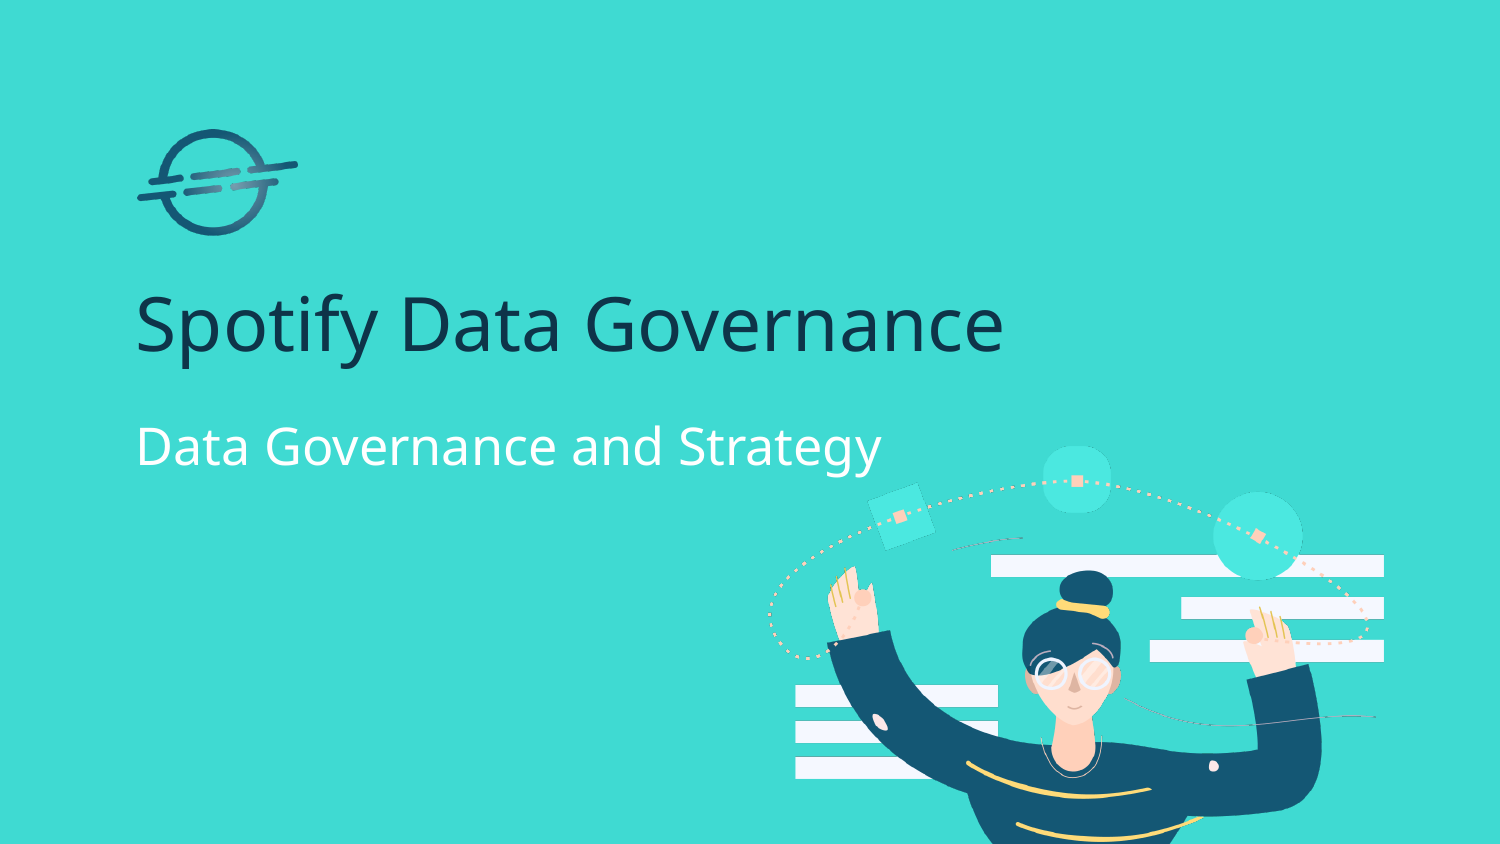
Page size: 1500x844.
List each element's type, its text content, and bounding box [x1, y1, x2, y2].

title Data Governance and Strategy [120, 403, 993, 491]
title Spotify Data Governance [120, 280, 1469, 382]
picture [137, 129, 298, 236]
picture [768, 425, 1395, 844]
